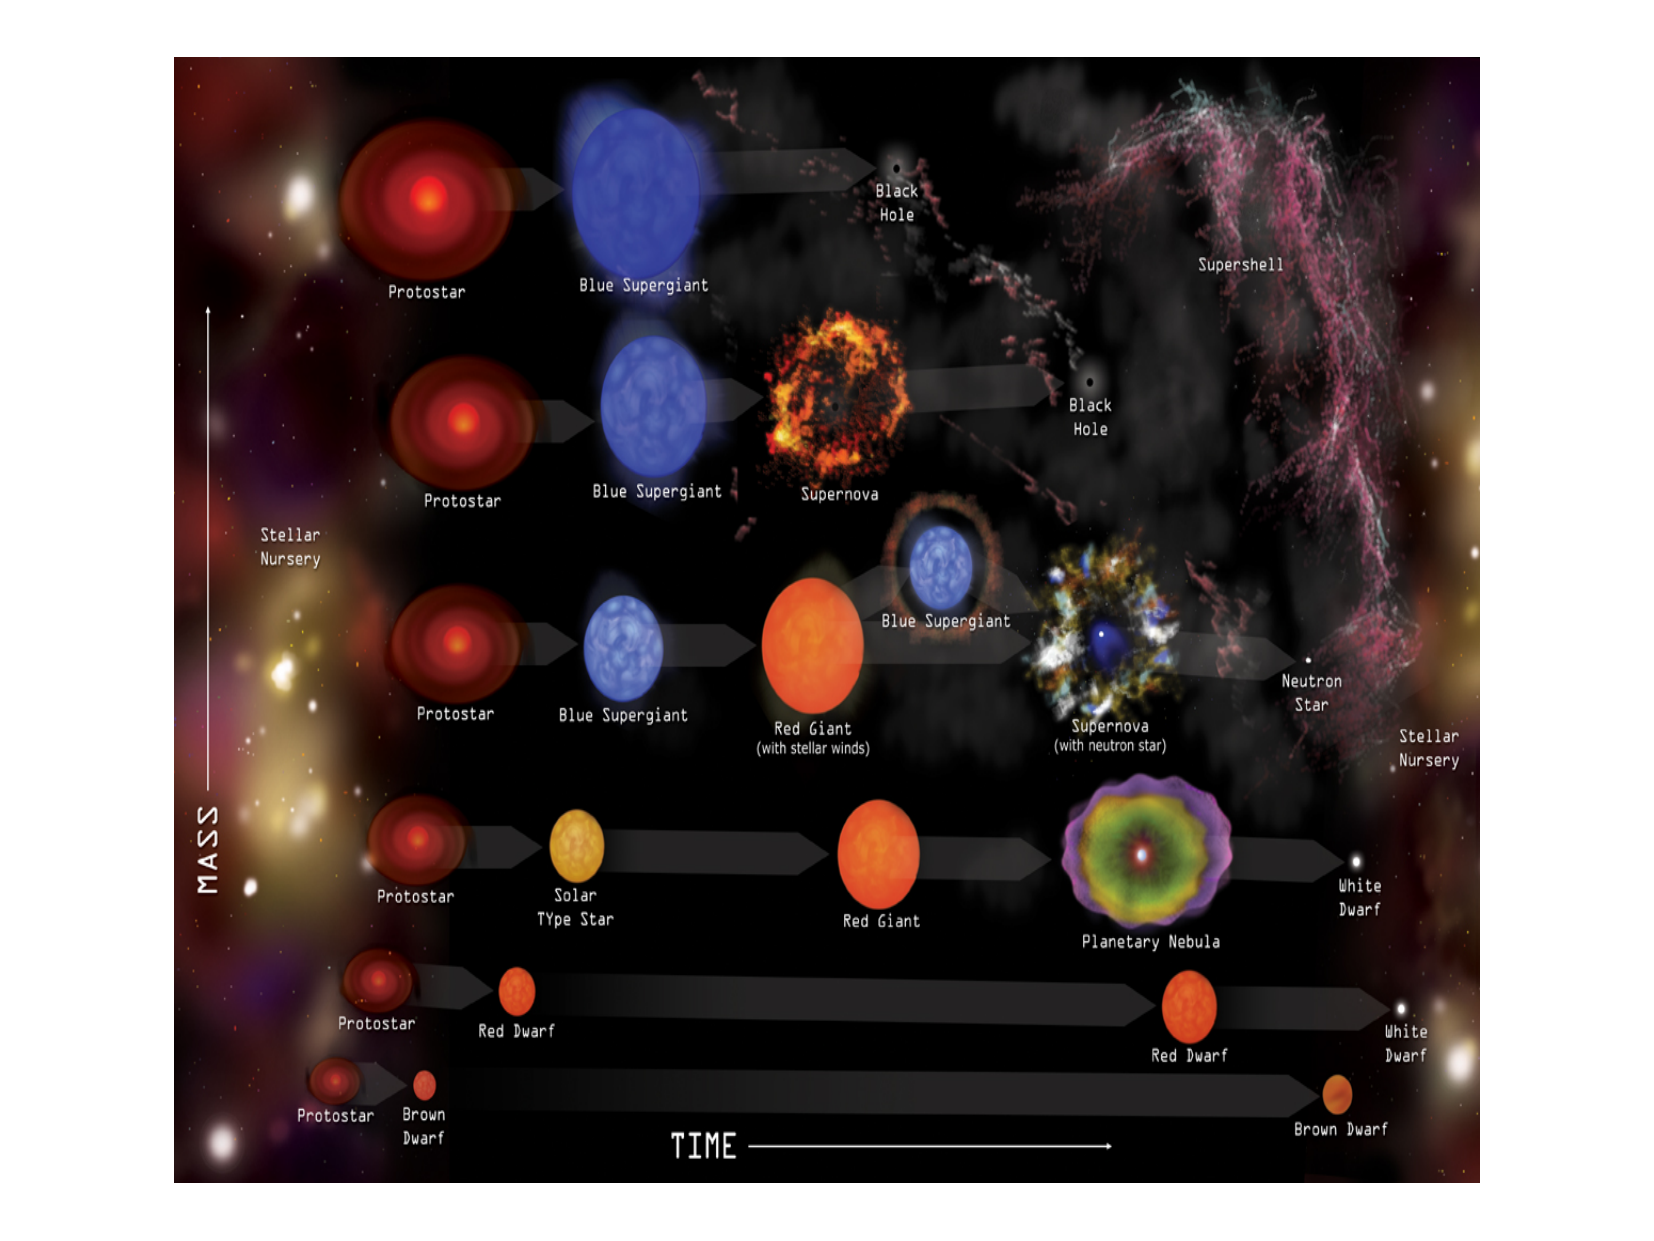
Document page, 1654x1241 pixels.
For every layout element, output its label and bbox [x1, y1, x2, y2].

picture [174, 57, 1480, 1183]
